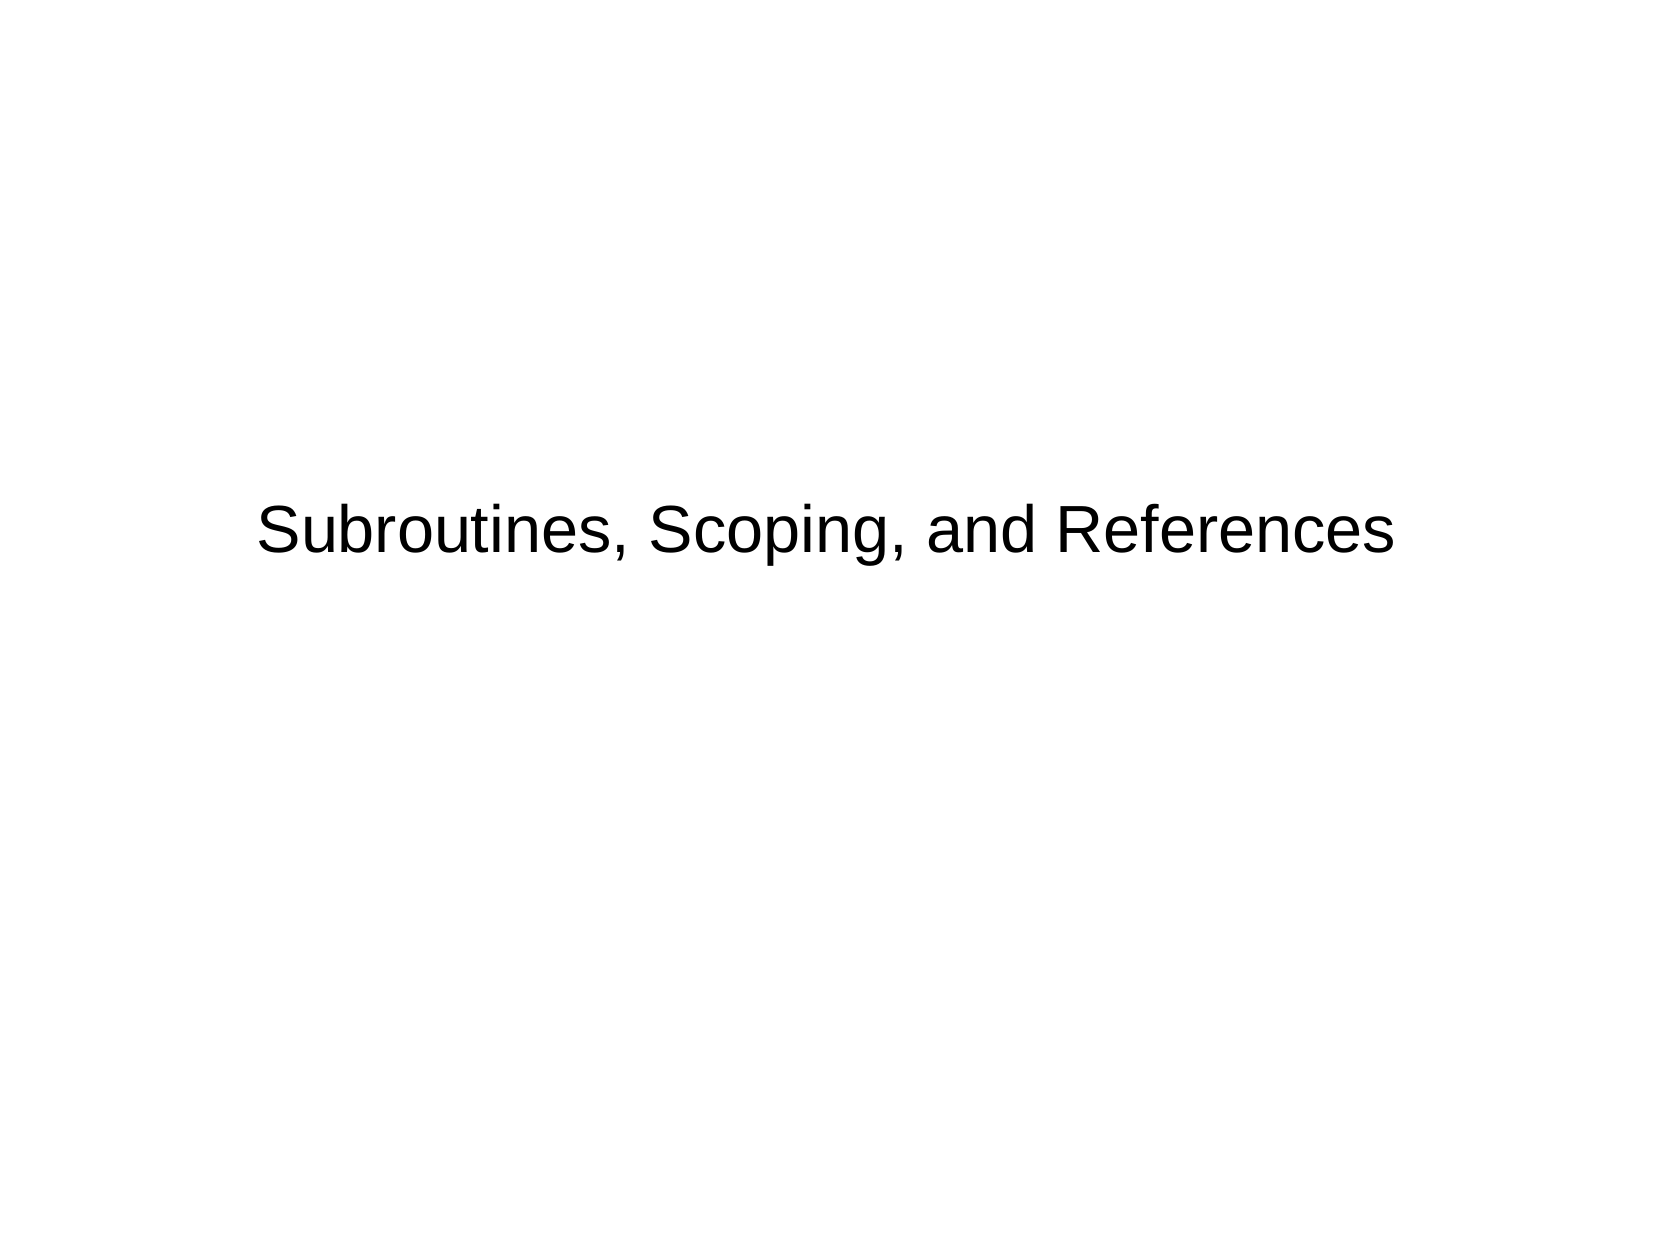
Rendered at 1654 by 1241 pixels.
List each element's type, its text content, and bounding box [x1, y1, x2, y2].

subtitle Subroutines, Scoping, and References [82, 49, 1571, 1010]
